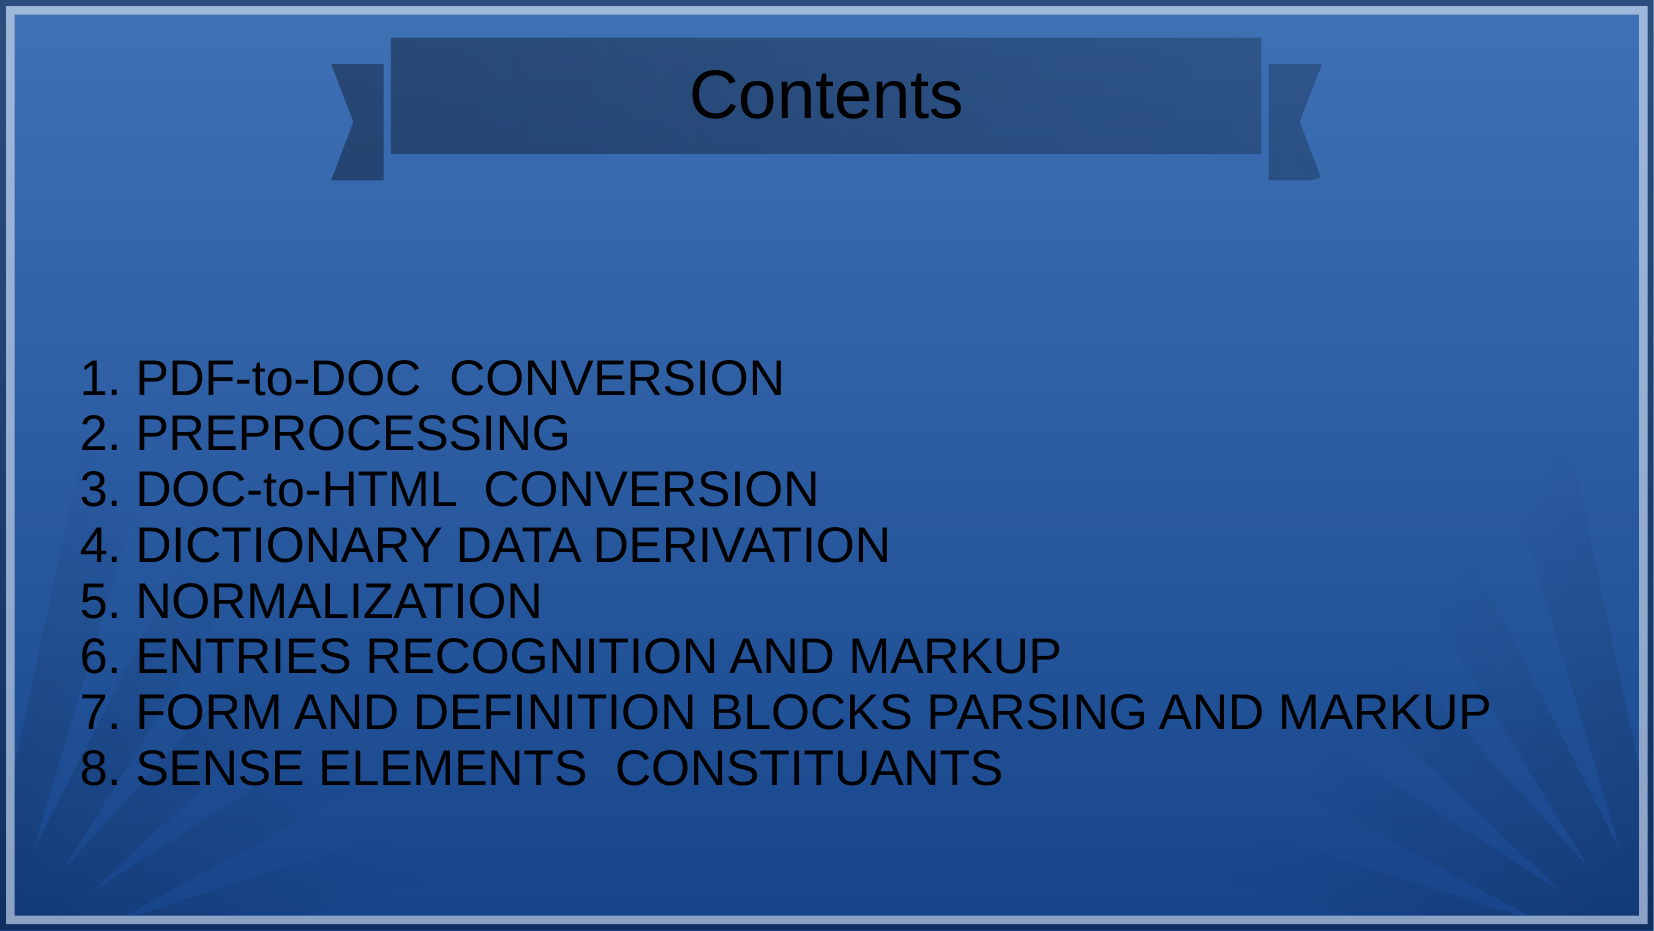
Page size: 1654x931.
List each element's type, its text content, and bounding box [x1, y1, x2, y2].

title Contents [389, 35, 1264, 154]
text_box 1. PDF-to-DOC CONVERSION 2. PREPROCESSING 3. DOC-to-HTML CONVERSION 4. DICTIONARY DATA DERIVATION 5. NORMALIZATION 6. ENTRIES RECOGNITION AND MARKUP 7. FORM AND DEFINITION BLOCKS PARSING AND MARKUP 8. SENSE ELEMENTS CONSTITUANTS [64, 342, 1589, 804]
